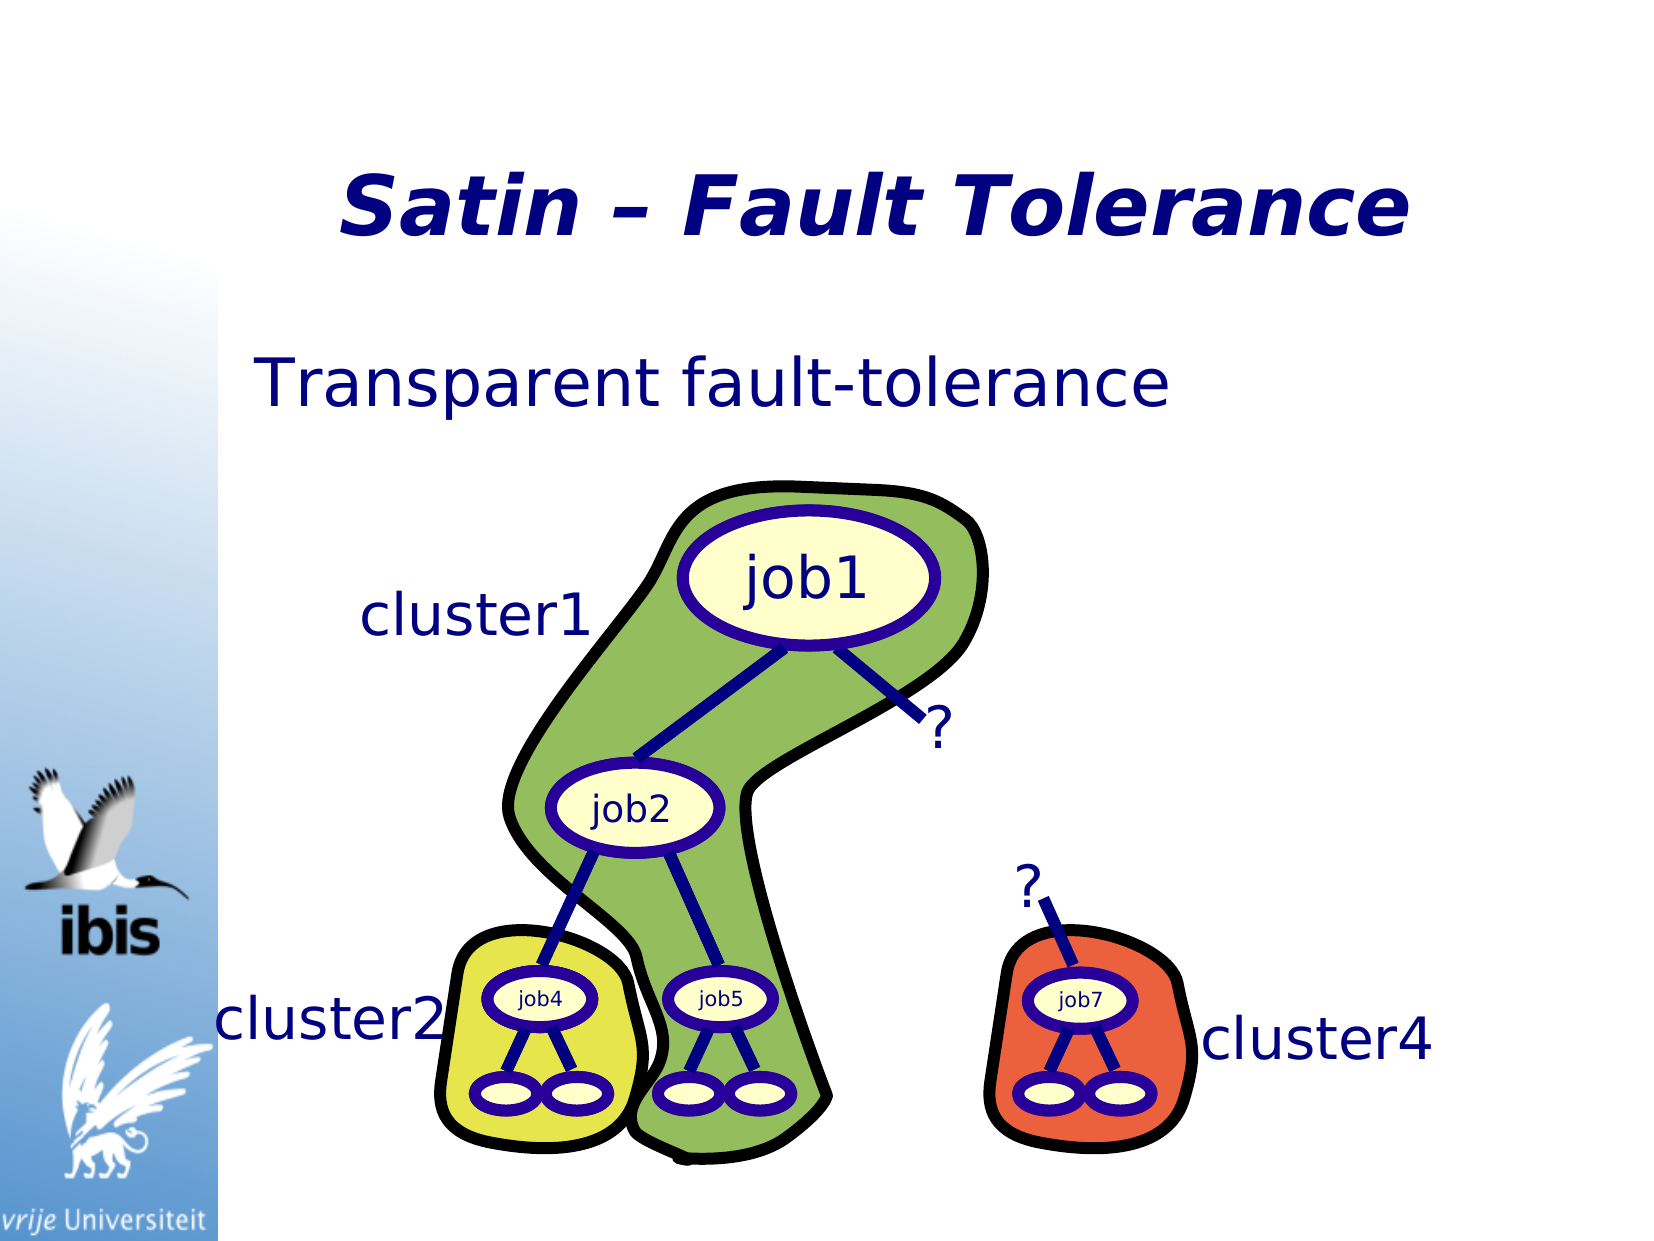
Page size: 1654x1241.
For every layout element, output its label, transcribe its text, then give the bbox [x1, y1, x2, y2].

text_box [487, 970, 593, 1028]
text_box cluster1 [359, 580, 595, 649]
text_box job2 [591, 788, 699, 834]
text_box [728, 1076, 792, 1111]
text_box [1027, 972, 1133, 1029]
text_box ? [924, 694, 961, 762]
text_box job7 [1058, 988, 1126, 1017]
text_box job4 [518, 986, 585, 1016]
text_box [682, 510, 936, 646]
text_box [1018, 1076, 1081, 1111]
text_box cluster2 [213, 985, 449, 1054]
text_box [1088, 1076, 1152, 1111]
text_box [668, 971, 773, 1028]
text_box [657, 1076, 721, 1111]
text_box [550, 762, 720, 853]
text_box cluster4 [1200, 1005, 1436, 1074]
text_box job5 [699, 986, 766, 1016]
text_box [545, 1076, 609, 1111]
list Transparent fault-tolerance [236, 344, 1534, 1196]
text_box [474, 1076, 538, 1111]
text_box ? [1013, 853, 1049, 922]
picture [0, 0, 218, 1241]
text_box job1 [744, 544, 871, 613]
title Satin – Fault Tolerance [219, 102, 1534, 311]
